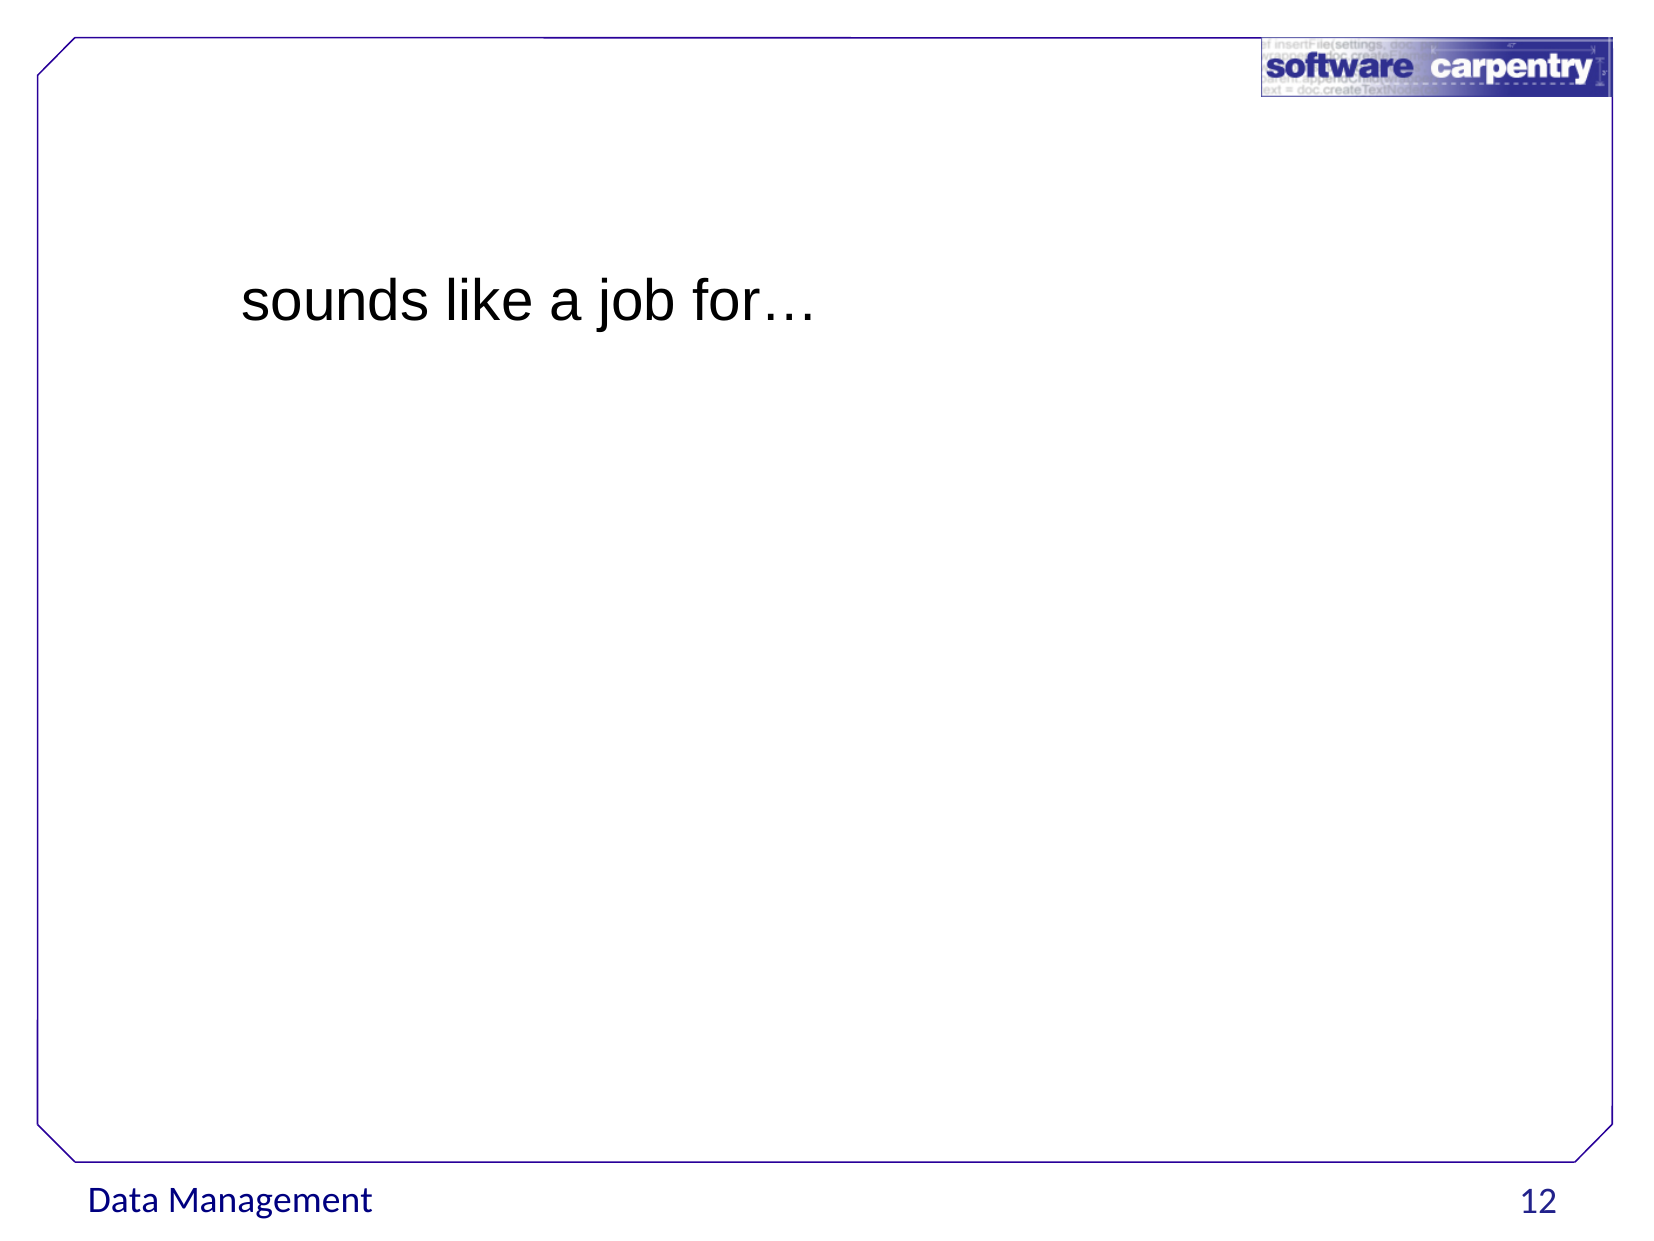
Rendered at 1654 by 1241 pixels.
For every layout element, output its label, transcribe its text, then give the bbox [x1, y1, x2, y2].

picture [1261, 37, 1613, 97]
text_box sounds like a job for… [226, 260, 1517, 342]
text_box <number> [1185, 1168, 1572, 1235]
